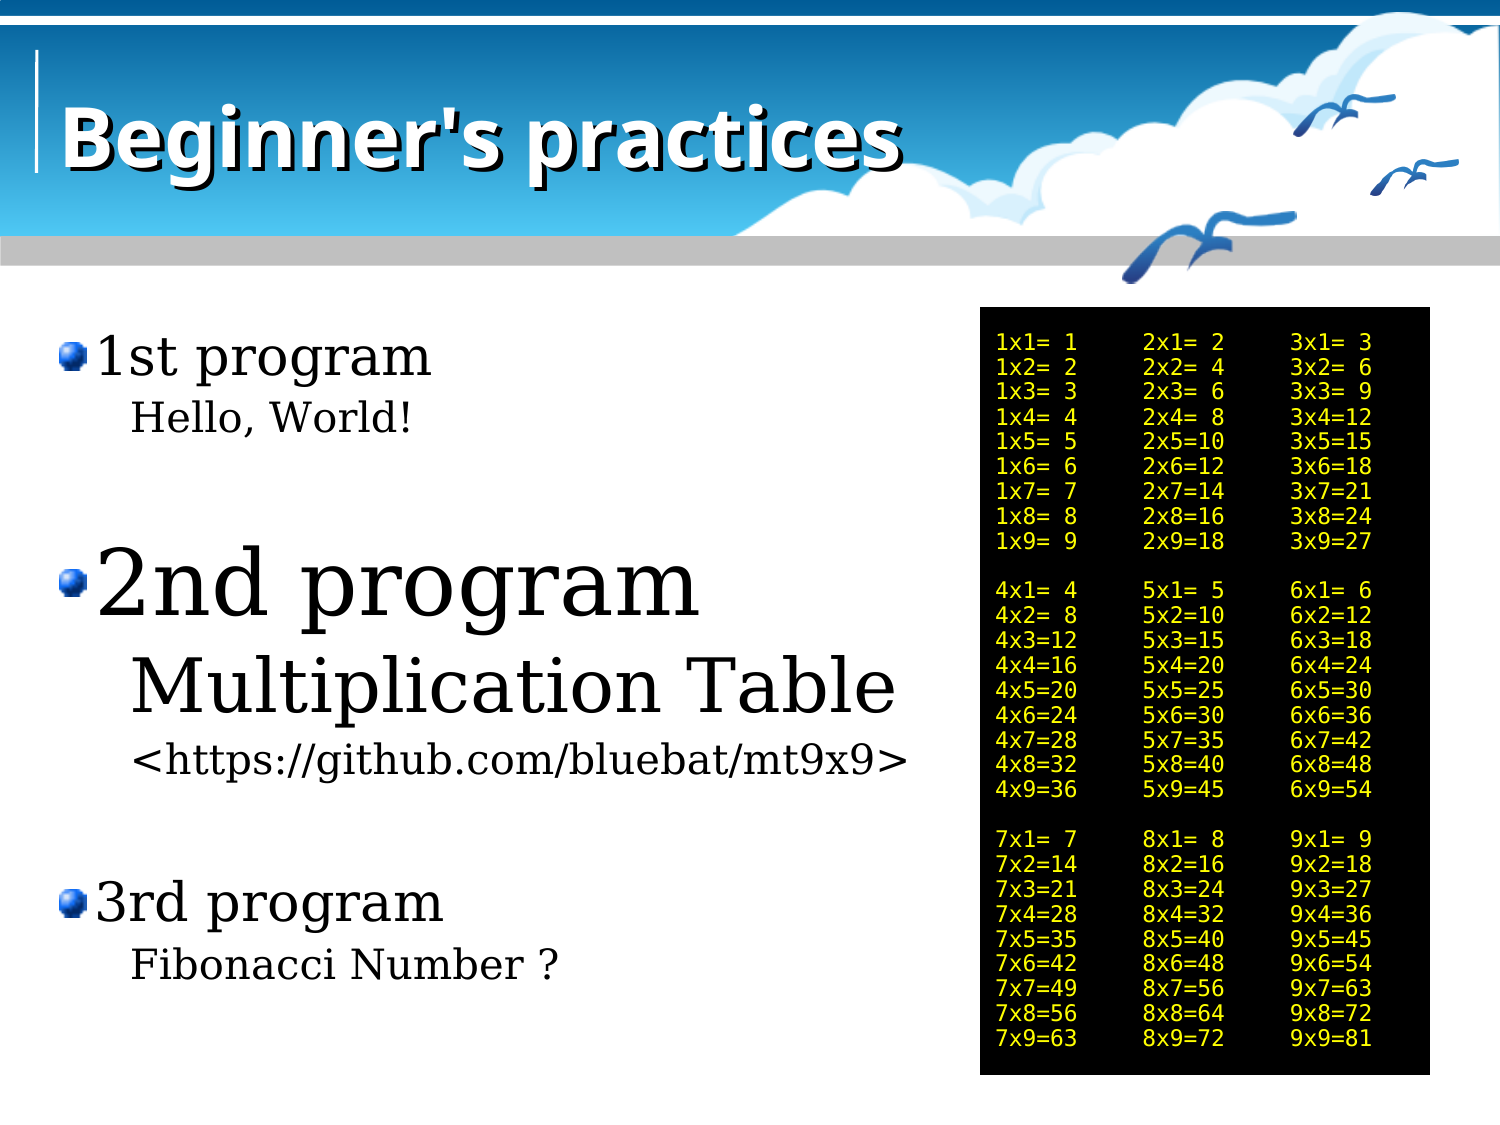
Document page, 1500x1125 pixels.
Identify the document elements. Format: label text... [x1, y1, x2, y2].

text_box 1x1= 1 2x1= 2 3x1= 3 1x2= 2 2x2= 4 3x2= 6 1x3= 3 2x3= 6 3x3= 9 1x4= 4 2x4= 8 3x4=12 1x5= 5 2x5=10 3x5=15 1x6= 6 2x6=12 3x6=18 1x7= 7 2x7=14 3x7=21 1x8= 8 2x8=16 3x8=24 1x9= 9 2x9=18 3x9=27 4x1= 4 5x1= 5 6x1= 6 4x2= 8 5x2=10 6x2=12 4x3=12 5x3=15 6x3=18 4x4=16 5x4=20 6x4=24 4x5=20 5x5=25 6x5=30 4x6=24 5x6=30 6x6=36 4x7=28 5x7=35 6x7=42 4x8=32 5x8=40 6x8=48 4x9=36 5x9=45 6x9=54 7x1= 7 8x1= 8 9x1= 9 7x2=14 8x2=16 9x2=18 7x3=21 8x3=24 9x3=27 7x4=28 8x4=32 9x4=36 7x5=35 8x5=40 9x5=45 7x6=42 8x6=48 9x6=54 7x7=49 8x7=56 9x7=63 7x8=56 8x8=64 9x8=72 7x9=63 8x9=72 9x9=81 [980, 307, 1430, 1075]
picture [730, 12, 1500, 284]
title Beginner's practices [59, 86, 1465, 186]
list 1st program Hello, World! 2nd program Multiplication Table <https://github.com/bluebat/mt9x9> 3rd program Fibonacci Number ? [59, 324, 1441, 1105]
